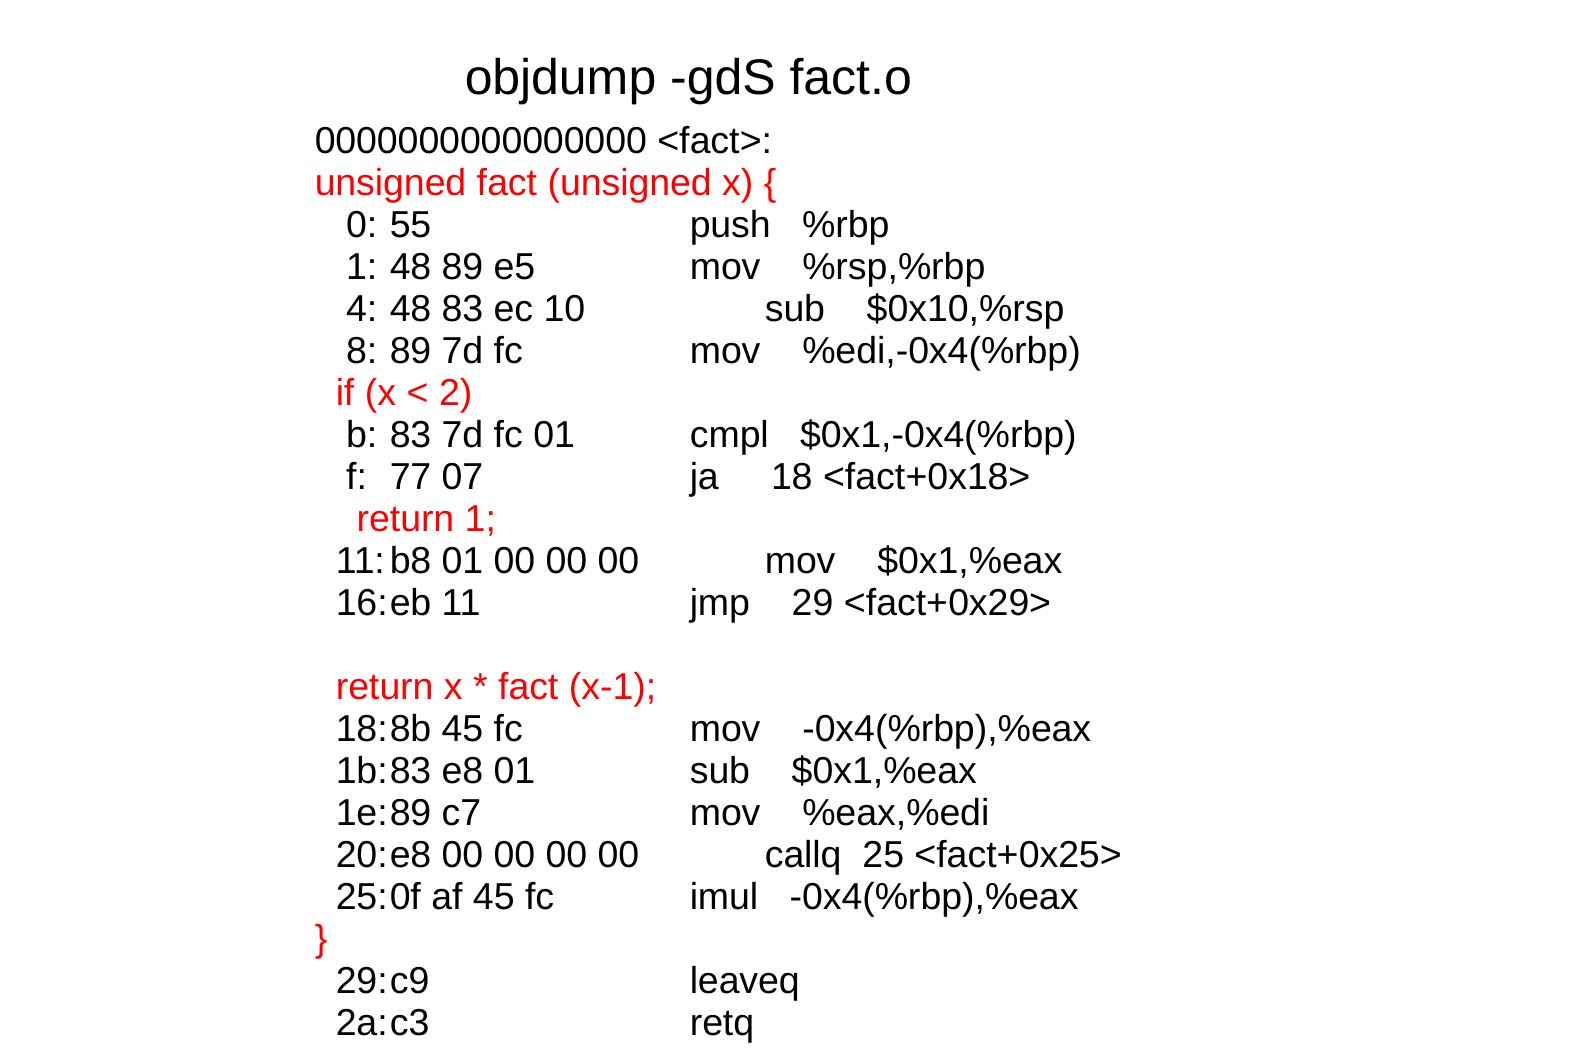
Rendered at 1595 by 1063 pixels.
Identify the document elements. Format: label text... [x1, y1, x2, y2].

text_box objdump -gdS fact.o [450, 41, 974, 112]
text_box 0000000000000000 <fact>: unsigned fact (unsigned x) { 0: 55 push %rbp 1: 48 89 e5 mov %rsp,%rbp 4: 48 83 ec 10 sub $0x10,%rsp 8: 89 7d fc mov %edi,-0x4(%rbp) if (x < 2) b: 83 7d fc 01 cmpl $0x1,-0x4(%rbp) f: 77 07 ja 18 <fact+0x18> return 1; 11: b8 01 00 00 00 mov $0x1,%eax 16: eb 11 jmp 29 <fact+0x29> return x * fact (x-1); 18: 8b 45 fc mov -0x4(%rbp),%eax 1b: 83 e8 01 sub $0x1,%eax 1e: 89 c7 mov %eax,%edi 20: e8 00 00 00 00 callq 25 <fact+0x25> 25: 0f af 45 fc imul -0x4(%rbp),%eax } 29: c9 leaveq 2a: c3 retq [300, 112, 1137, 1052]
